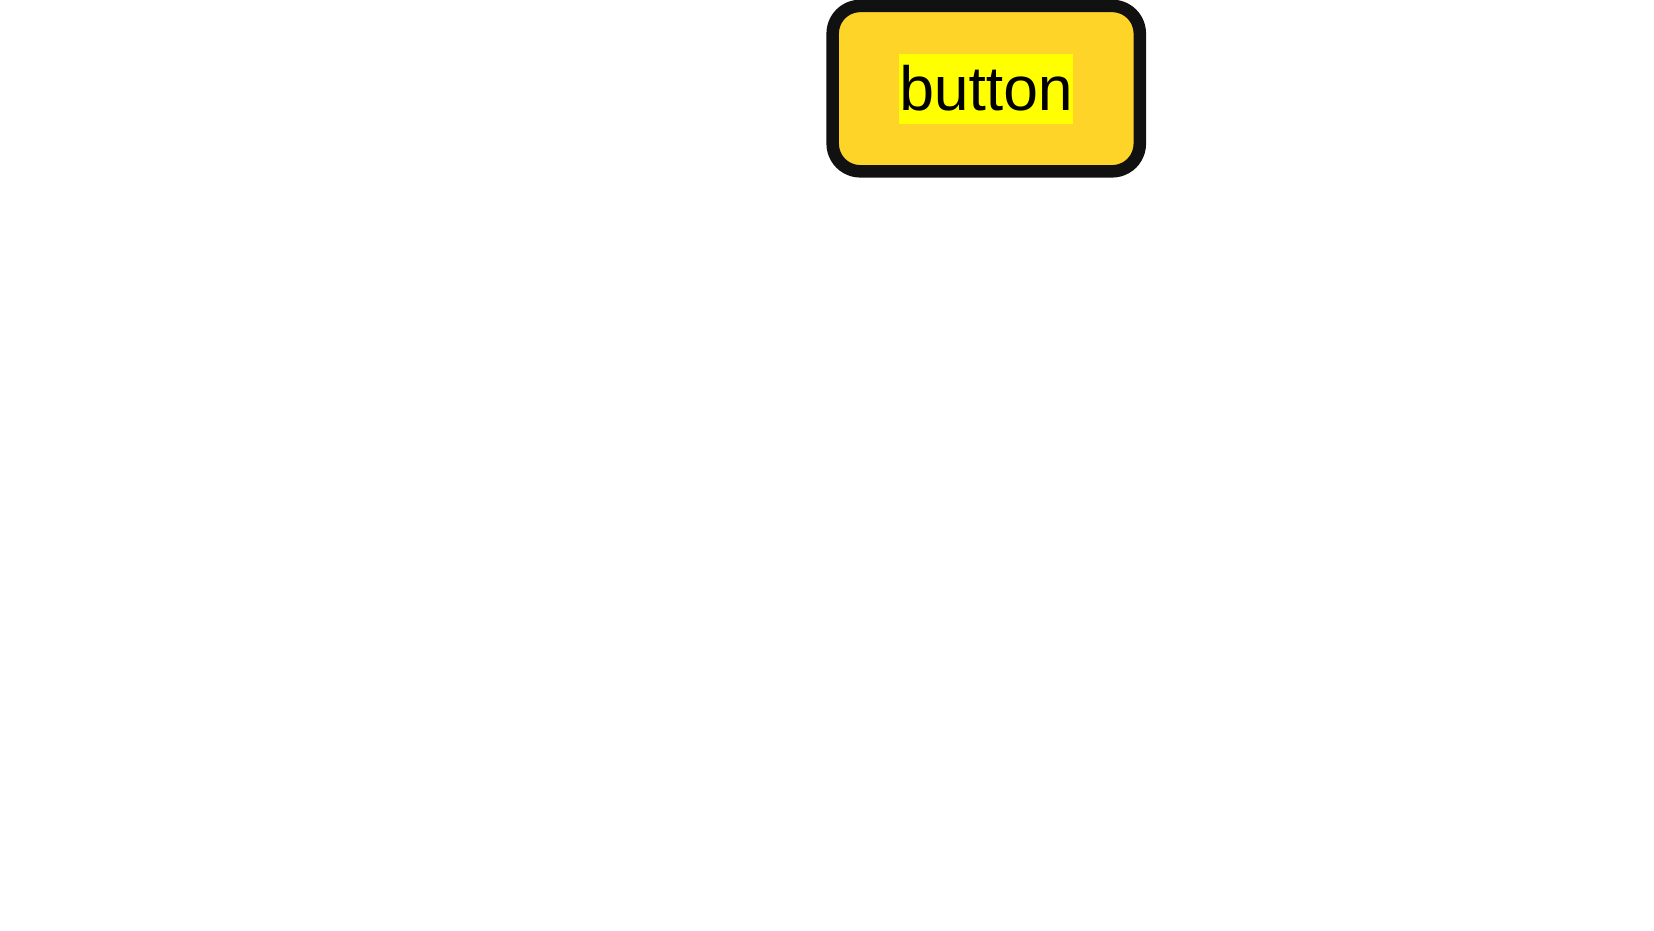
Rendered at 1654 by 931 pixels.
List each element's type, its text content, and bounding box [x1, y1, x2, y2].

text_box button [832, 5, 1140, 172]
